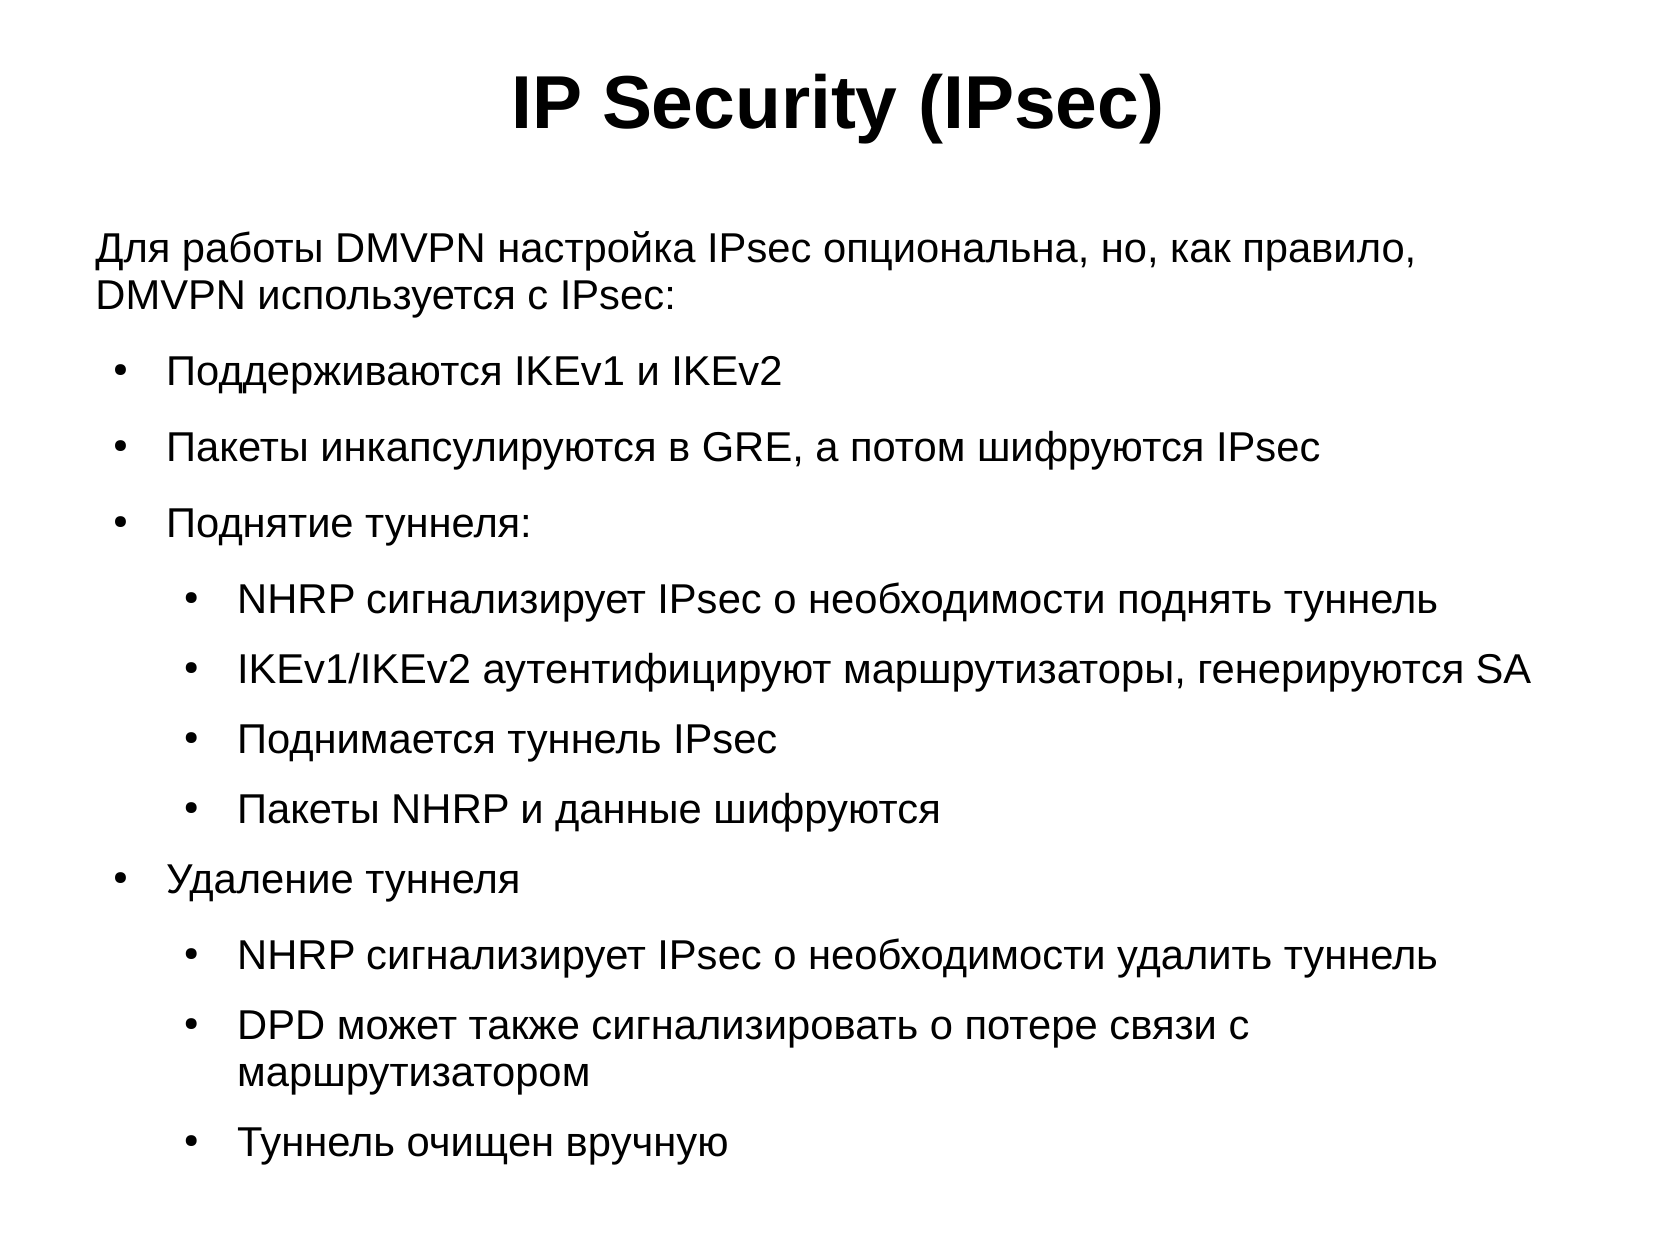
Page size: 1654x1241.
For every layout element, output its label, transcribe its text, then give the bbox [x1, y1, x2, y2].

text_box IP Security (IPsec) [64, 37, 1613, 151]
list Для работы DMVPN настройка IPsec опциональна, но, как правило, DMVPN используется с IPsec: Поддерживаются IKEv1 и IKEv2 Пакеты инкапсулируются в GRE, а потом шифруются IPsec Поднятие туннеля: NHRP сигнализирует IPsec о необходимости поднять туннель IKEv1/IKEv2 аутентифицируют маршрутизаторы, генерируются SA Поднимается туннель IPsec Пакеты NHRP и данные шифруются Удаление туннеля NHRP сигнализирует IPsec о необходимости удалить туннель DPD может также сигнализировать о потере связи с маршрутизатором Туннель очищен вручную [95, 225, 1538, 1210]
